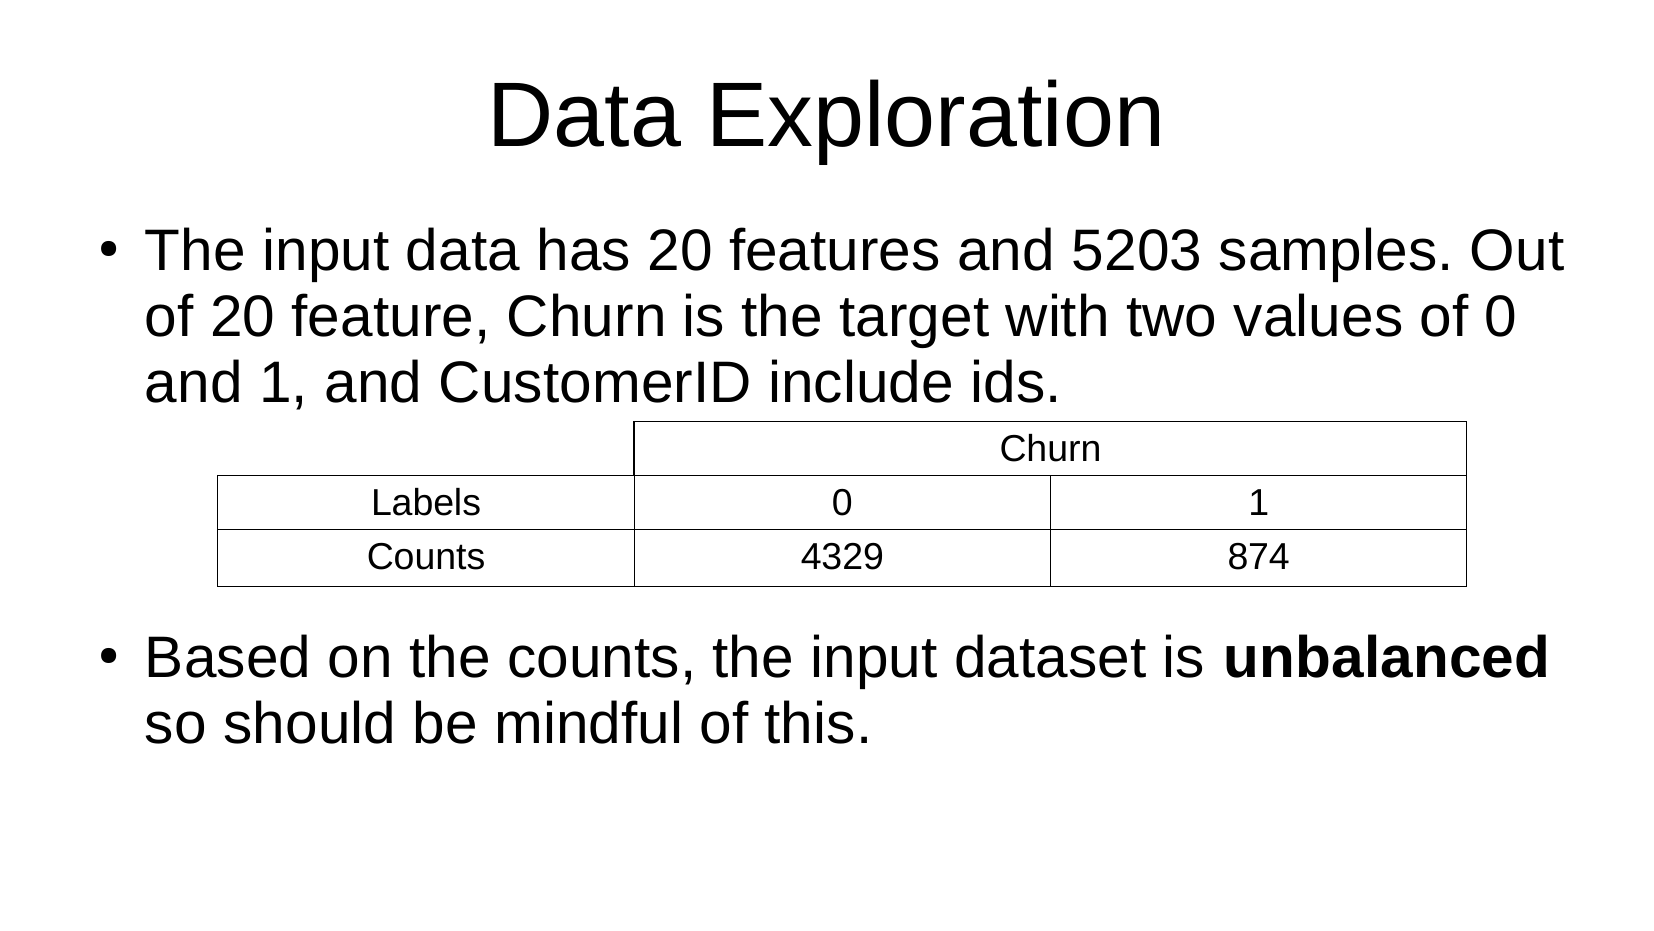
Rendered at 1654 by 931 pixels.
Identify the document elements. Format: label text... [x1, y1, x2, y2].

table_header Churn [635, 422, 1466, 475]
title Data Exploration [82, 37, 1571, 193]
table_cell Counts [218, 530, 634, 586]
table_header [218, 422, 633, 475]
table_cell 874 [1051, 530, 1466, 586]
list The input data has 20 features and 5203 samples. Out of 20 feature, Churn is the target with two values of 0 and 1, and CustomerID include ids. Based on the counts, the input dataset is unbalanced so should be mindful of this. [82, 217, 1571, 758]
table_cell 0 [635, 476, 1050, 529]
table_cell 4329 [635, 530, 1050, 586]
table_cell Labels [218, 476, 634, 529]
table_cell 1 [1051, 476, 1466, 529]
